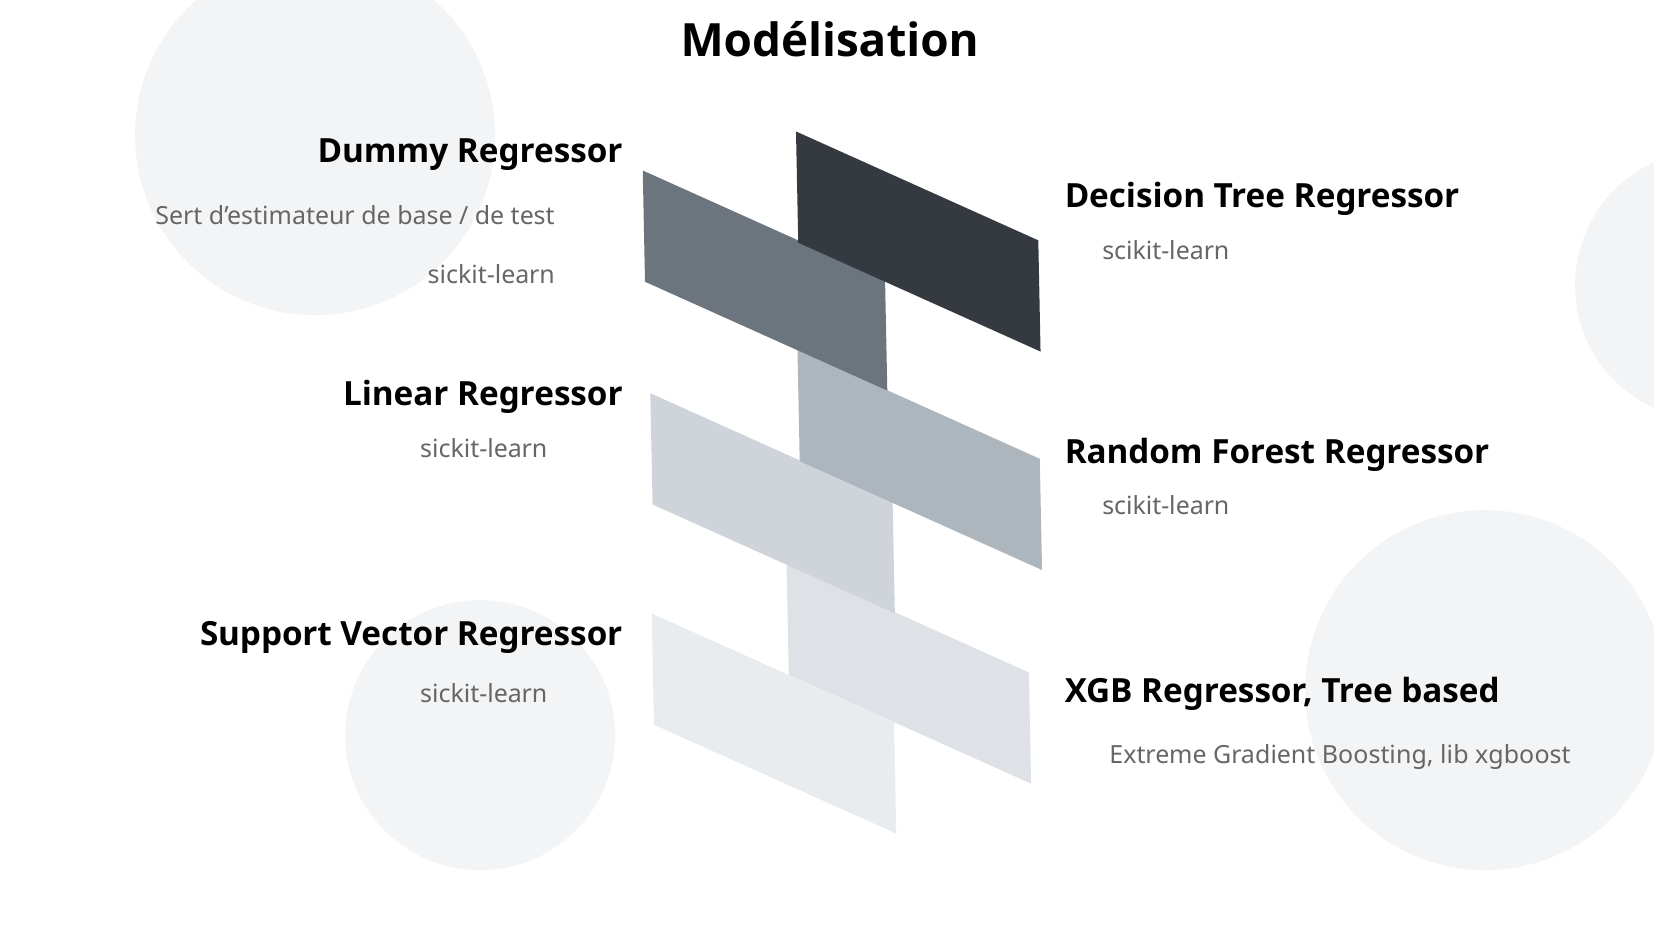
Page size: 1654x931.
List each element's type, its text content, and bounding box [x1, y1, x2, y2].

text_box scikit-learn [1087, 225, 1643, 348]
text_box Decision Tree Regressor [1050, 165, 1654, 226]
text_box XGB Regressor, Tree based [1050, 659, 1654, 726]
text_box Extreme Gradient Boosting, lib xgboost [1094, 729, 1650, 853]
text_box Support Vector Regressor [0, 602, 638, 668]
text_box Modélisation [665, 0, 1009, 99]
text_box sickit-learn [7, 667, 563, 791]
text_box sickit-learn [7, 422, 563, 546]
text_box scikit-learn [1087, 480, 1643, 604]
text_box Dummy Regressor [0, 120, 638, 188]
text_box Random Forest Regressor [1050, 420, 1654, 481]
text_box Sert d’estimateur de base / de test sickit-learn [15, 190, 571, 313]
text_box Linear Regressor [0, 362, 638, 423]
